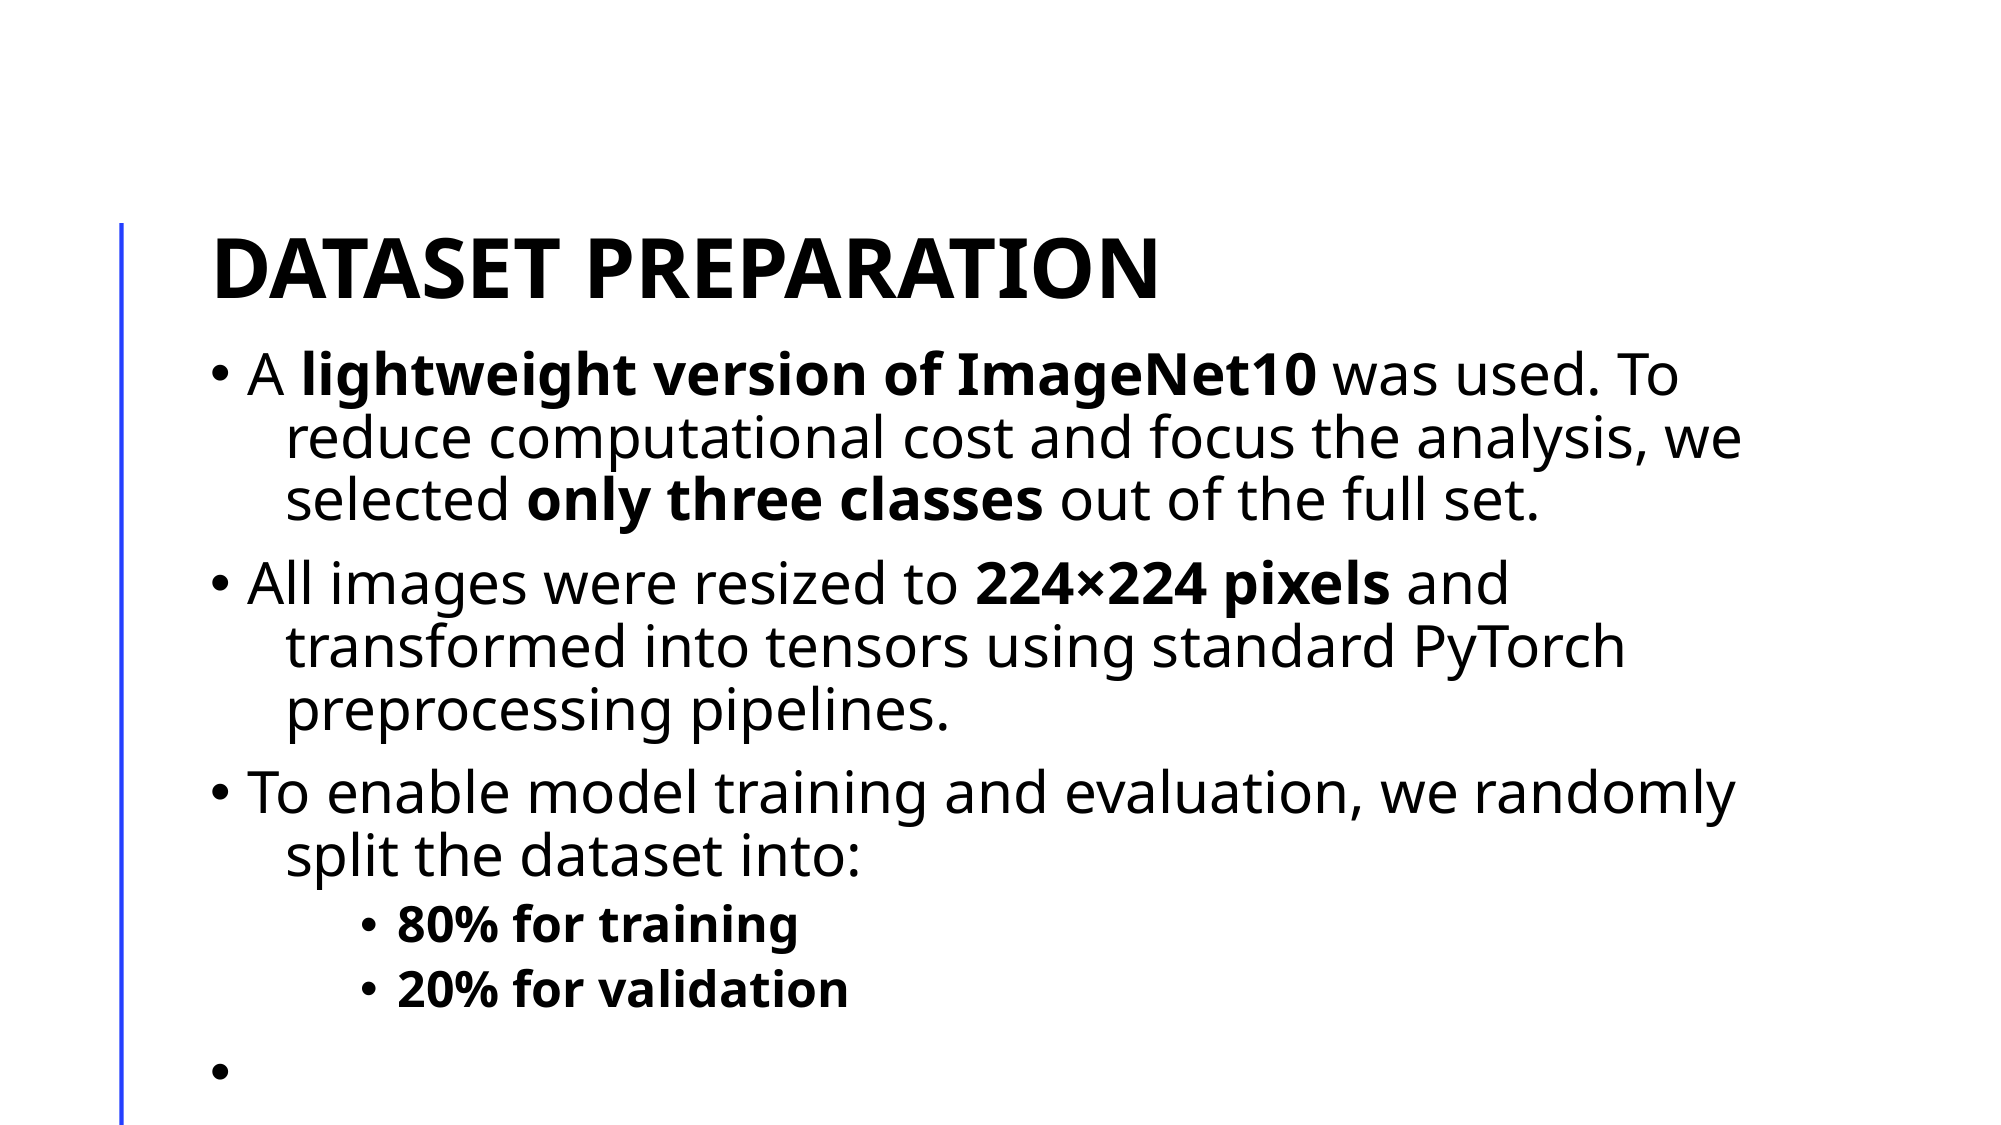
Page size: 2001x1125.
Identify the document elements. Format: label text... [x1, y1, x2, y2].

title Dataset preparation [210, 104, 1865, 315]
list A lightweight version of ImageNet10 was used. To reduce computational cost and focus the analysis, we selected only three classes out of the full set. All images were resized to 224×224 pixels and transformed into tensors using standard PyTorch preprocessing pipelines. To enable model training and evaluation, we randomly split the dataset into: 80% for training 20% for validation [210, 345, 1865, 1021]
